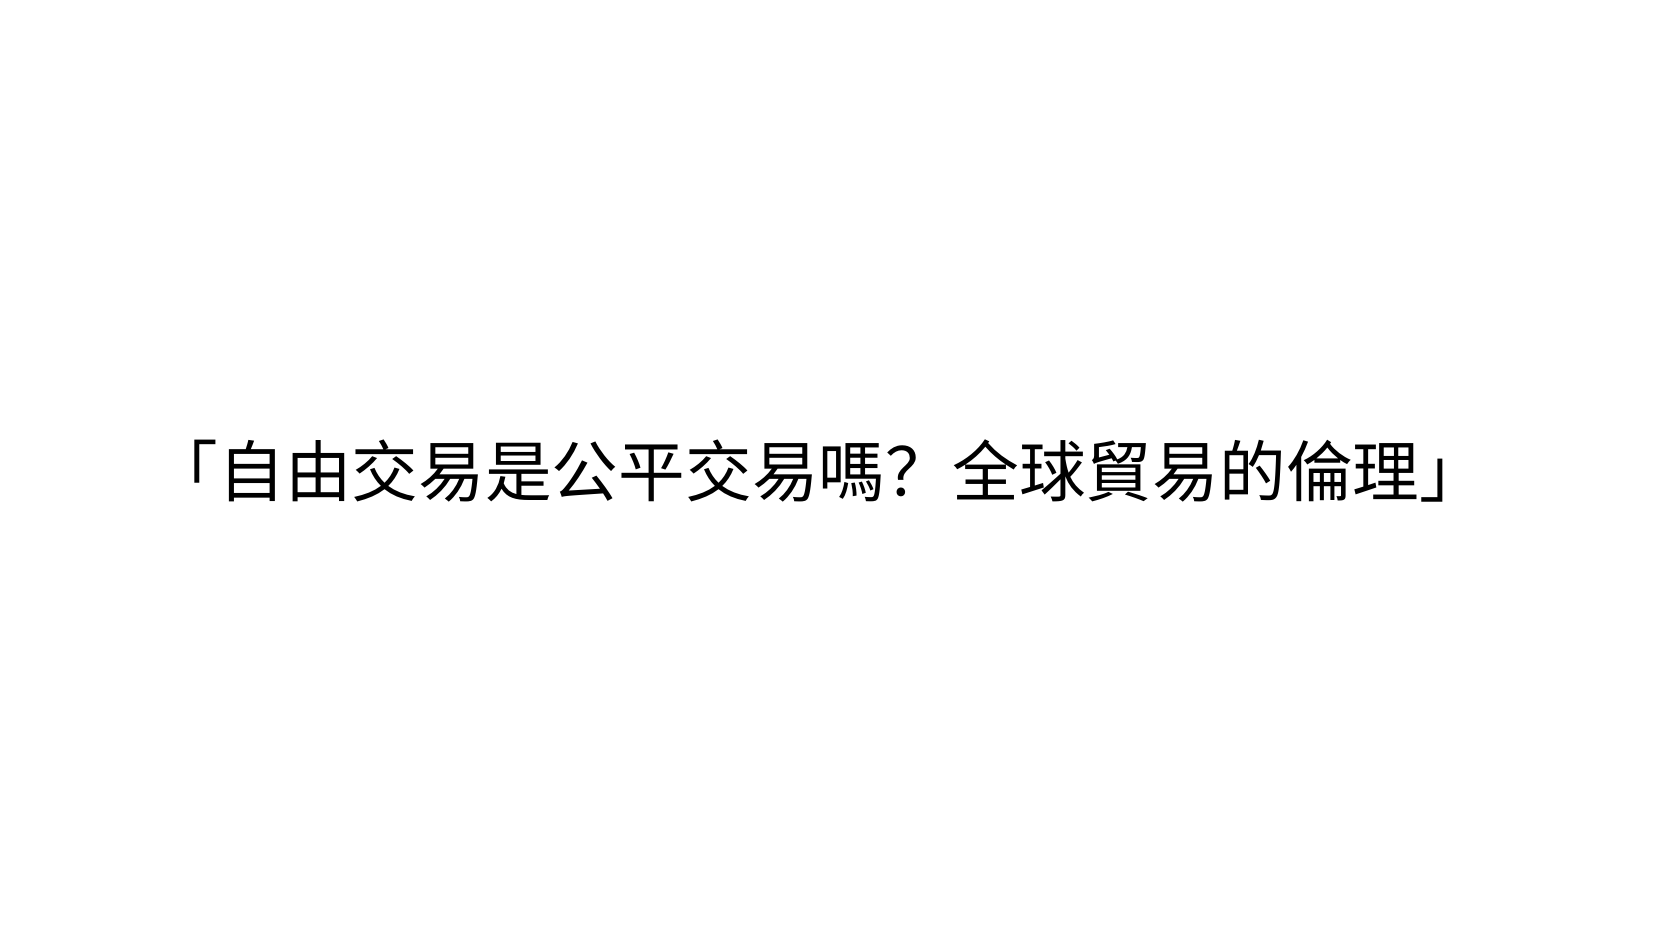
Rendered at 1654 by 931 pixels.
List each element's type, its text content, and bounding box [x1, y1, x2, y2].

title 「自由交易是公平交易嗎？全球貿易的倫理」 [75, 390, 1564, 546]
